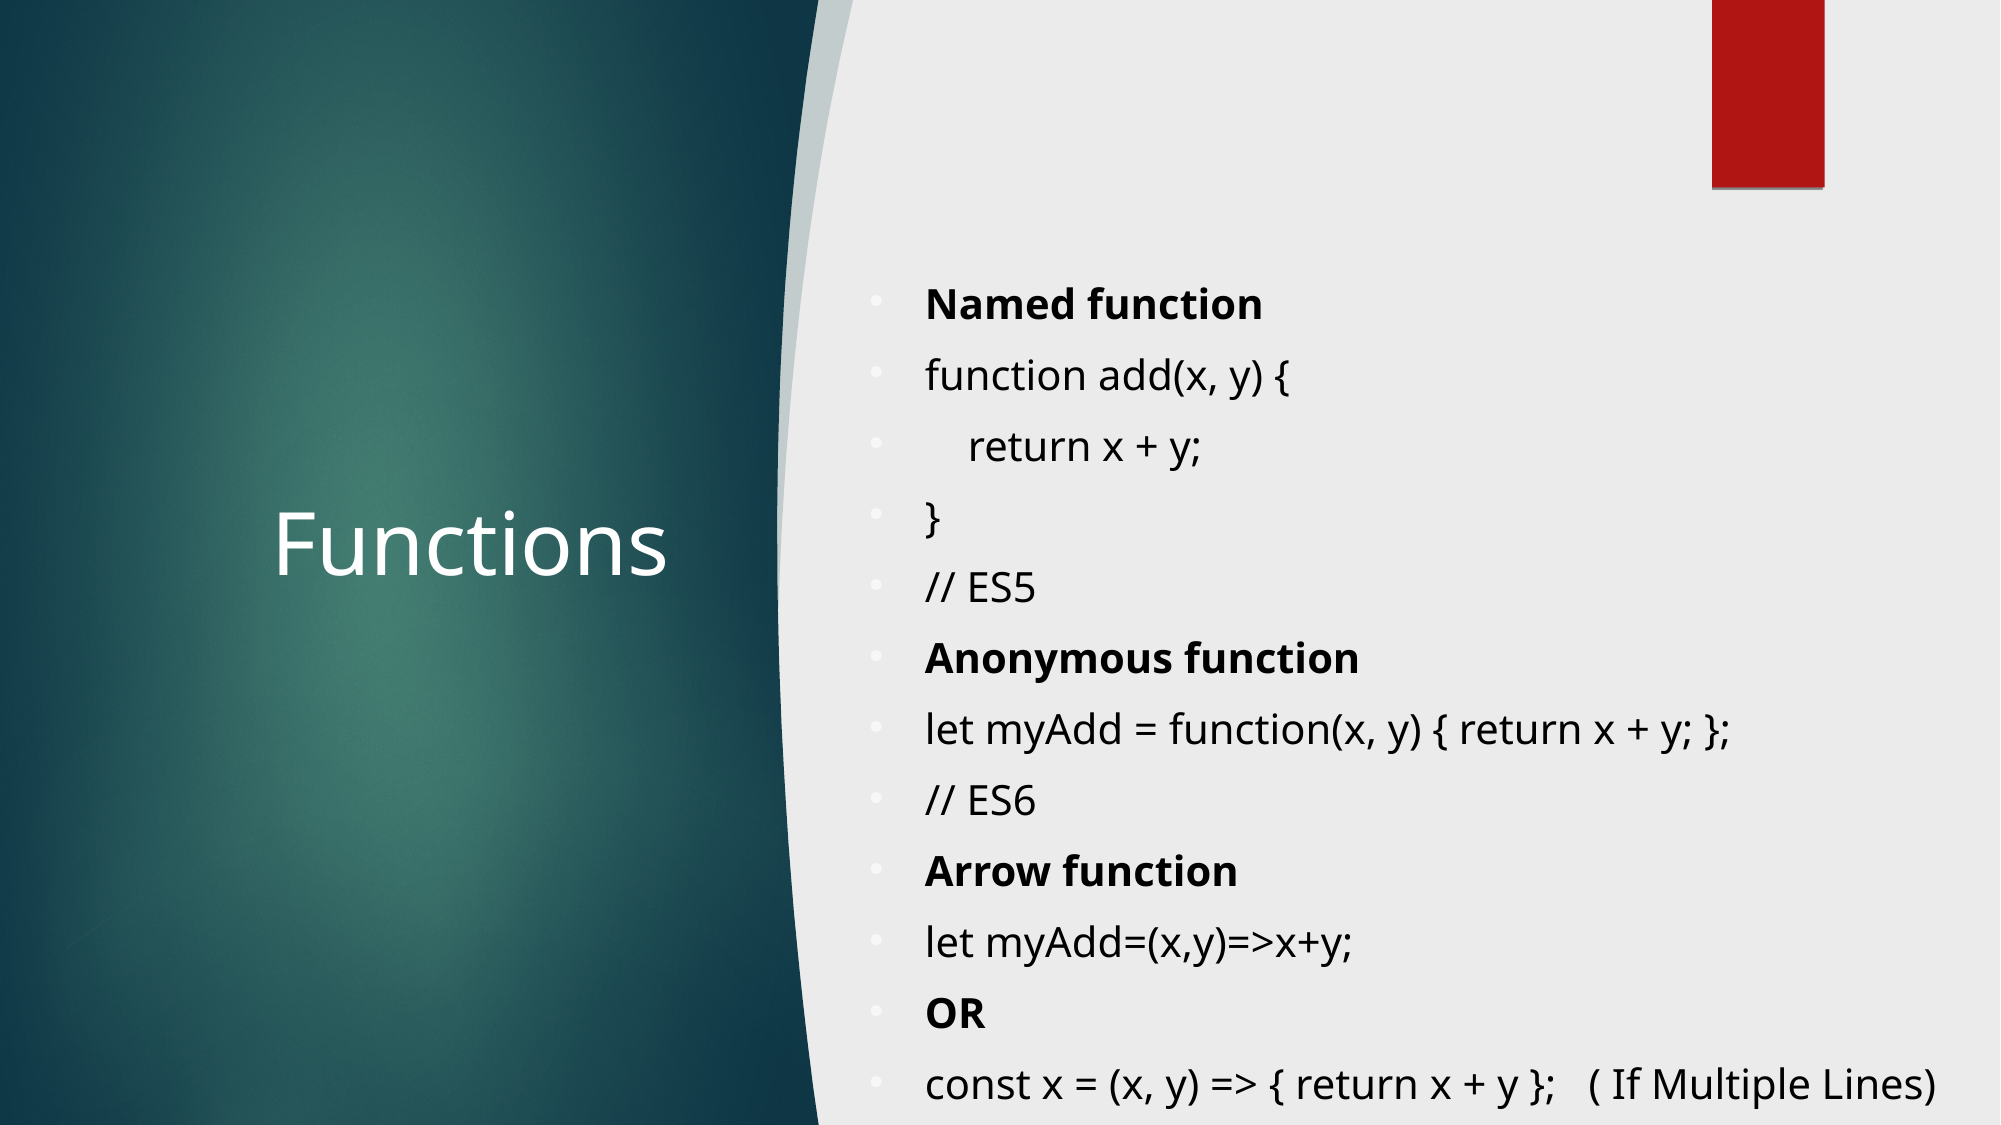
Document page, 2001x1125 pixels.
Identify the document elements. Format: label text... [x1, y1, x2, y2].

text_box [0, 0, 2000, 1125]
list Named function function add(x, y) { return x + y; } // ES5 Anonymous function let myAdd = function(x, y) { return x + y; }; // ES6 Arrow function let myAdd=(x,y)=>x+y; OR const x = (x, y) => { return x + y }; ( If Multiple Lines) [853, 270, 1970, 1125]
title Functions [107, 270, 685, 1004]
